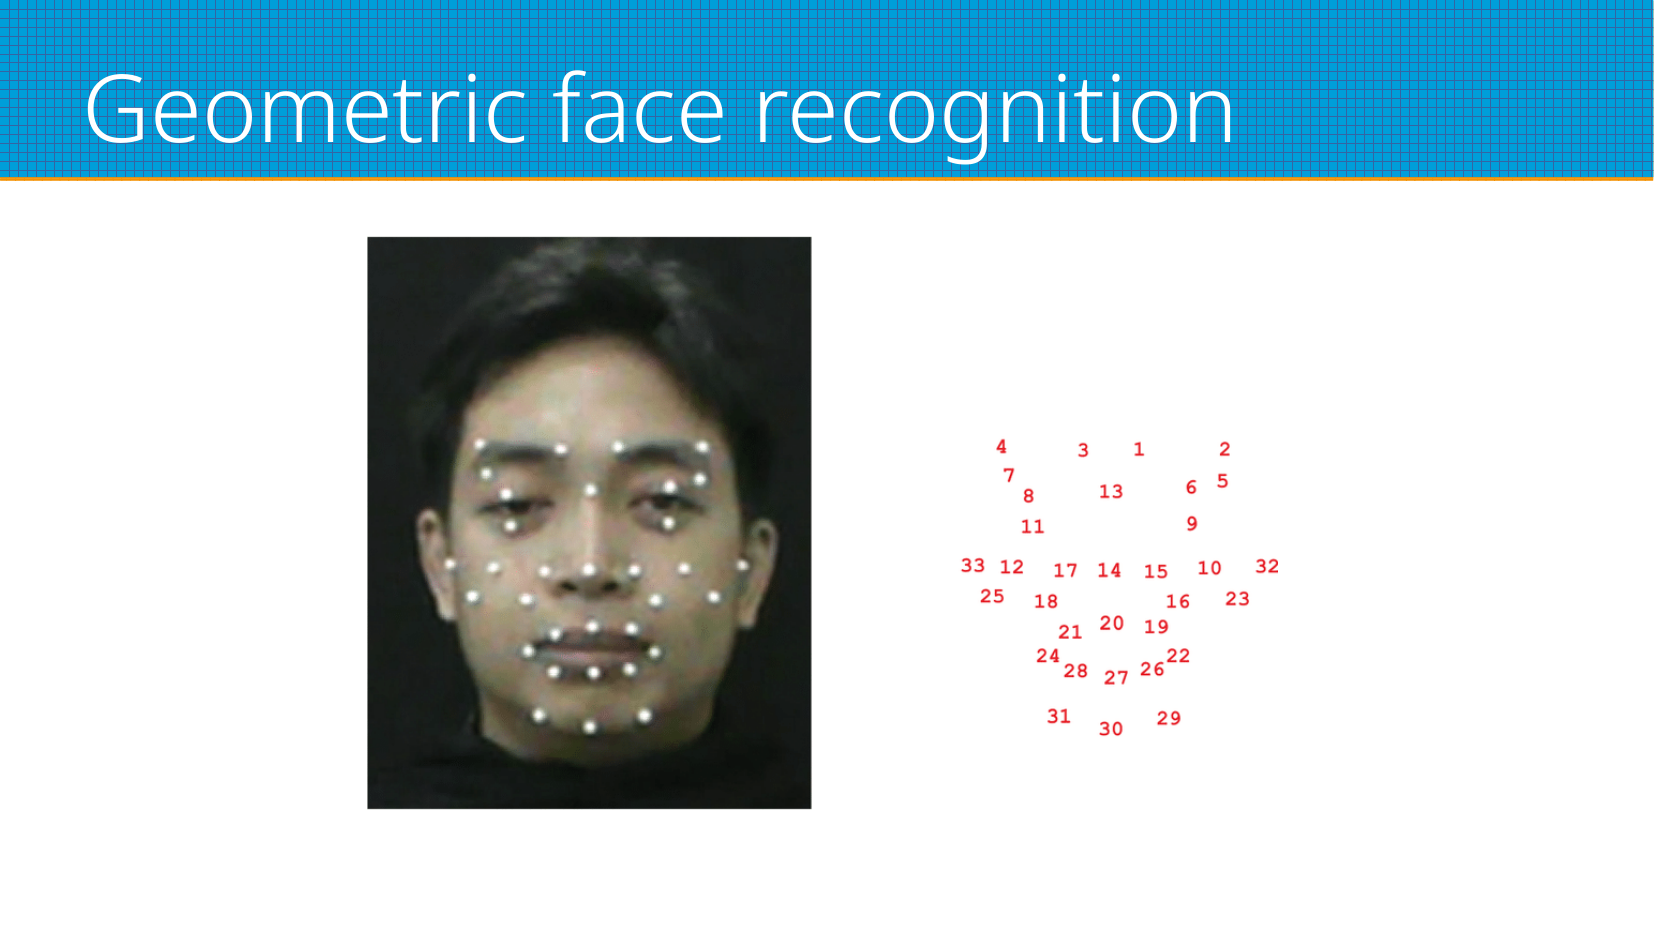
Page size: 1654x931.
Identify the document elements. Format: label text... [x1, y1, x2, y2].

title Geometric face recognition [82, 14, 1571, 171]
picture [367, 236, 1278, 811]
